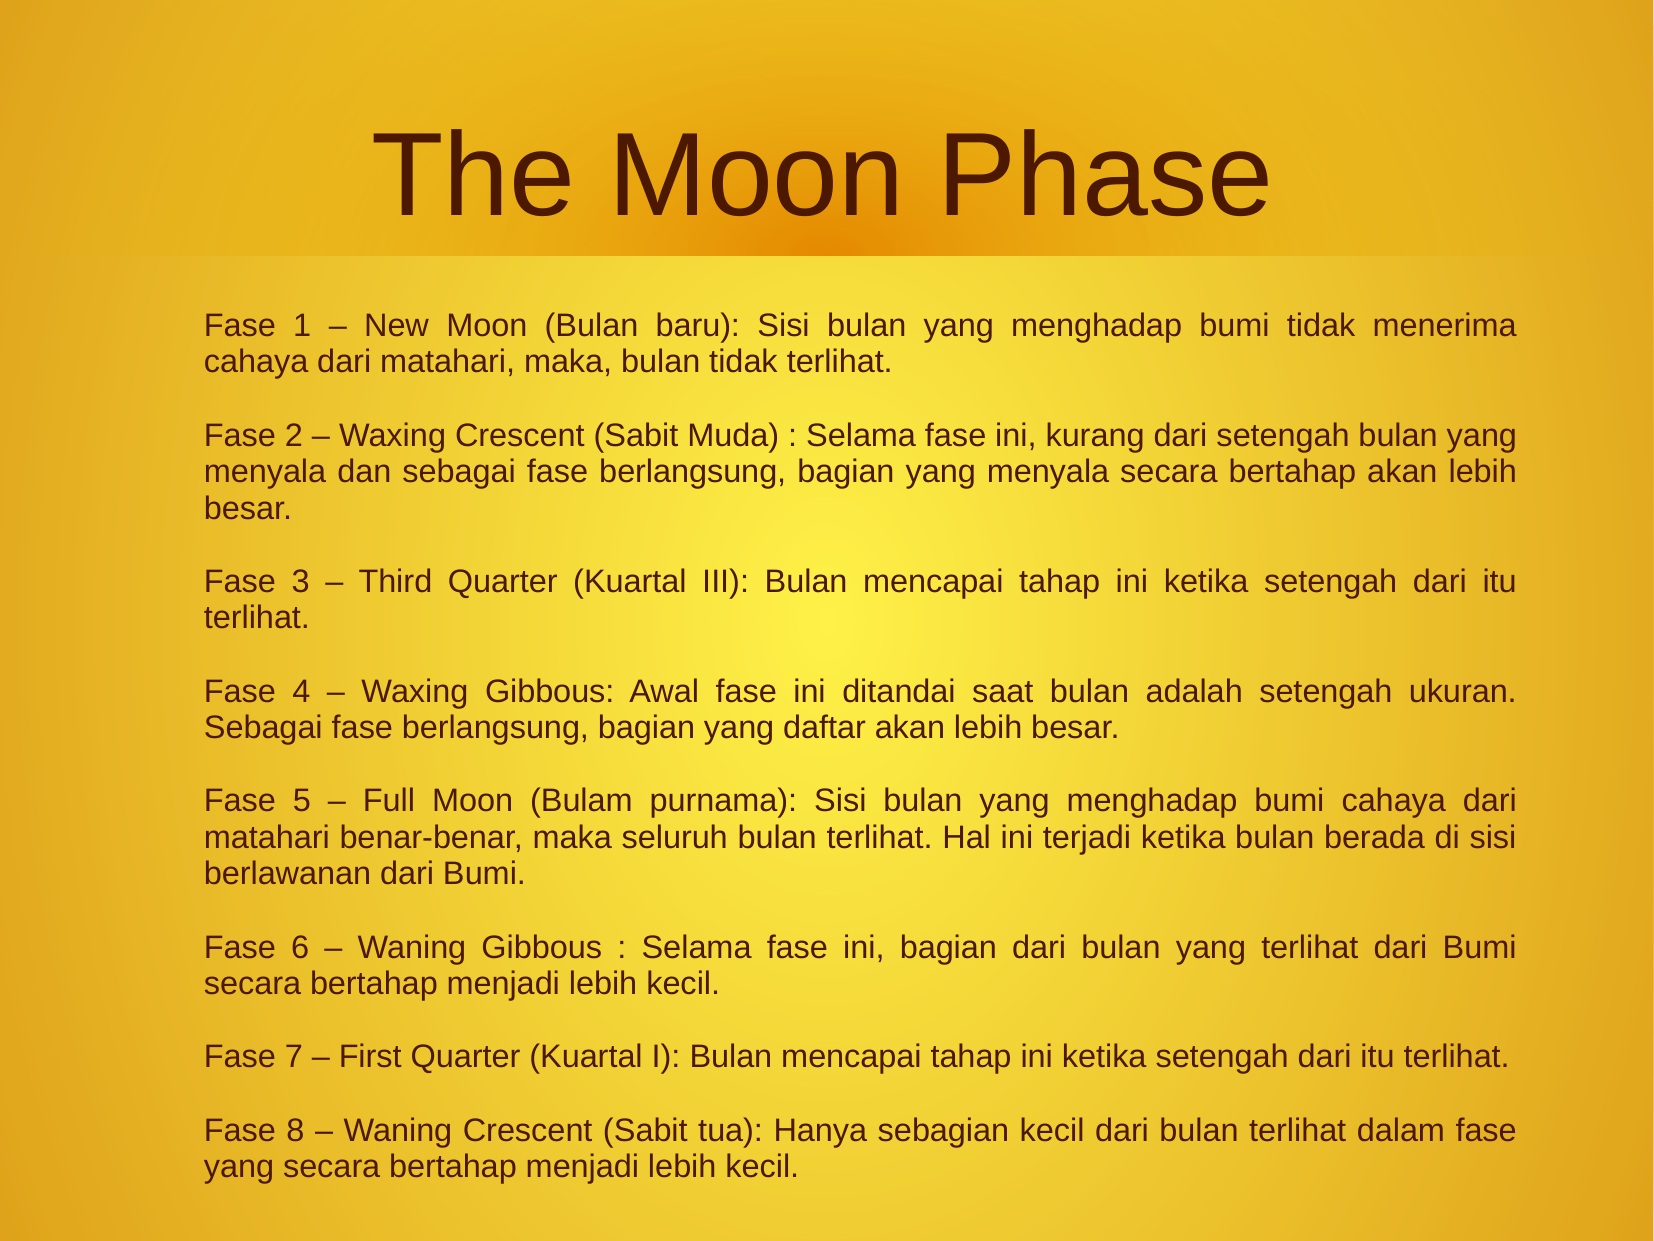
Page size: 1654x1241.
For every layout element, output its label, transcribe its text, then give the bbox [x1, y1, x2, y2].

title The Moon Phase [78, 70, 1567, 278]
list Fase 1 – New Moon (Bulan baru): Sisi bulan yang menghadap bumi tidak menerima cahaya dari matahari, maka, bulan tidak terlihat. Fase 2 – Waxing Crescent (Sabit Muda) : Selama fase ini, kurang dari setengah bulan yang menyala dan sebagai fase berlangsung, bagian yang menyala secara bertahap akan lebih besar. Fase 3 – Third Quarter (Kuartal III): Bulan mencapai tahap ini ketika setengah dari itu terlihat. Fase 4 – Waxing Gibbous: Awal fase ini ditandai saat bulan adalah setengah ukuran. Sebagai fase berlangsung, bagian yang daftar akan lebih besar. Fase 5 – Full Moon (Bulam purnama): Sisi bulan yang menghadap bumi cahaya dari matahari benar-benar, maka seluruh bulan terlihat. Hal ini terjadi ketika bulan berada di sisi berlawanan dari Bumi. Fase 6 – Waning Gibbous : Selama fase ini, bagian dari bulan yang terlihat dari Bumi secara bertahap menjadi lebih kecil. Fase 7 – First Quarter (Kuartal I): Bulan mencapai tahap ini ketika setengah dari itu terlihat. Fase 8 – Waning Crescent (Sabit tua): Hanya sebagian kecil dari bulan terlihat dalam fase yang secara bertahap menjadi lebih kecil. [134, 306, 1519, 1201]
